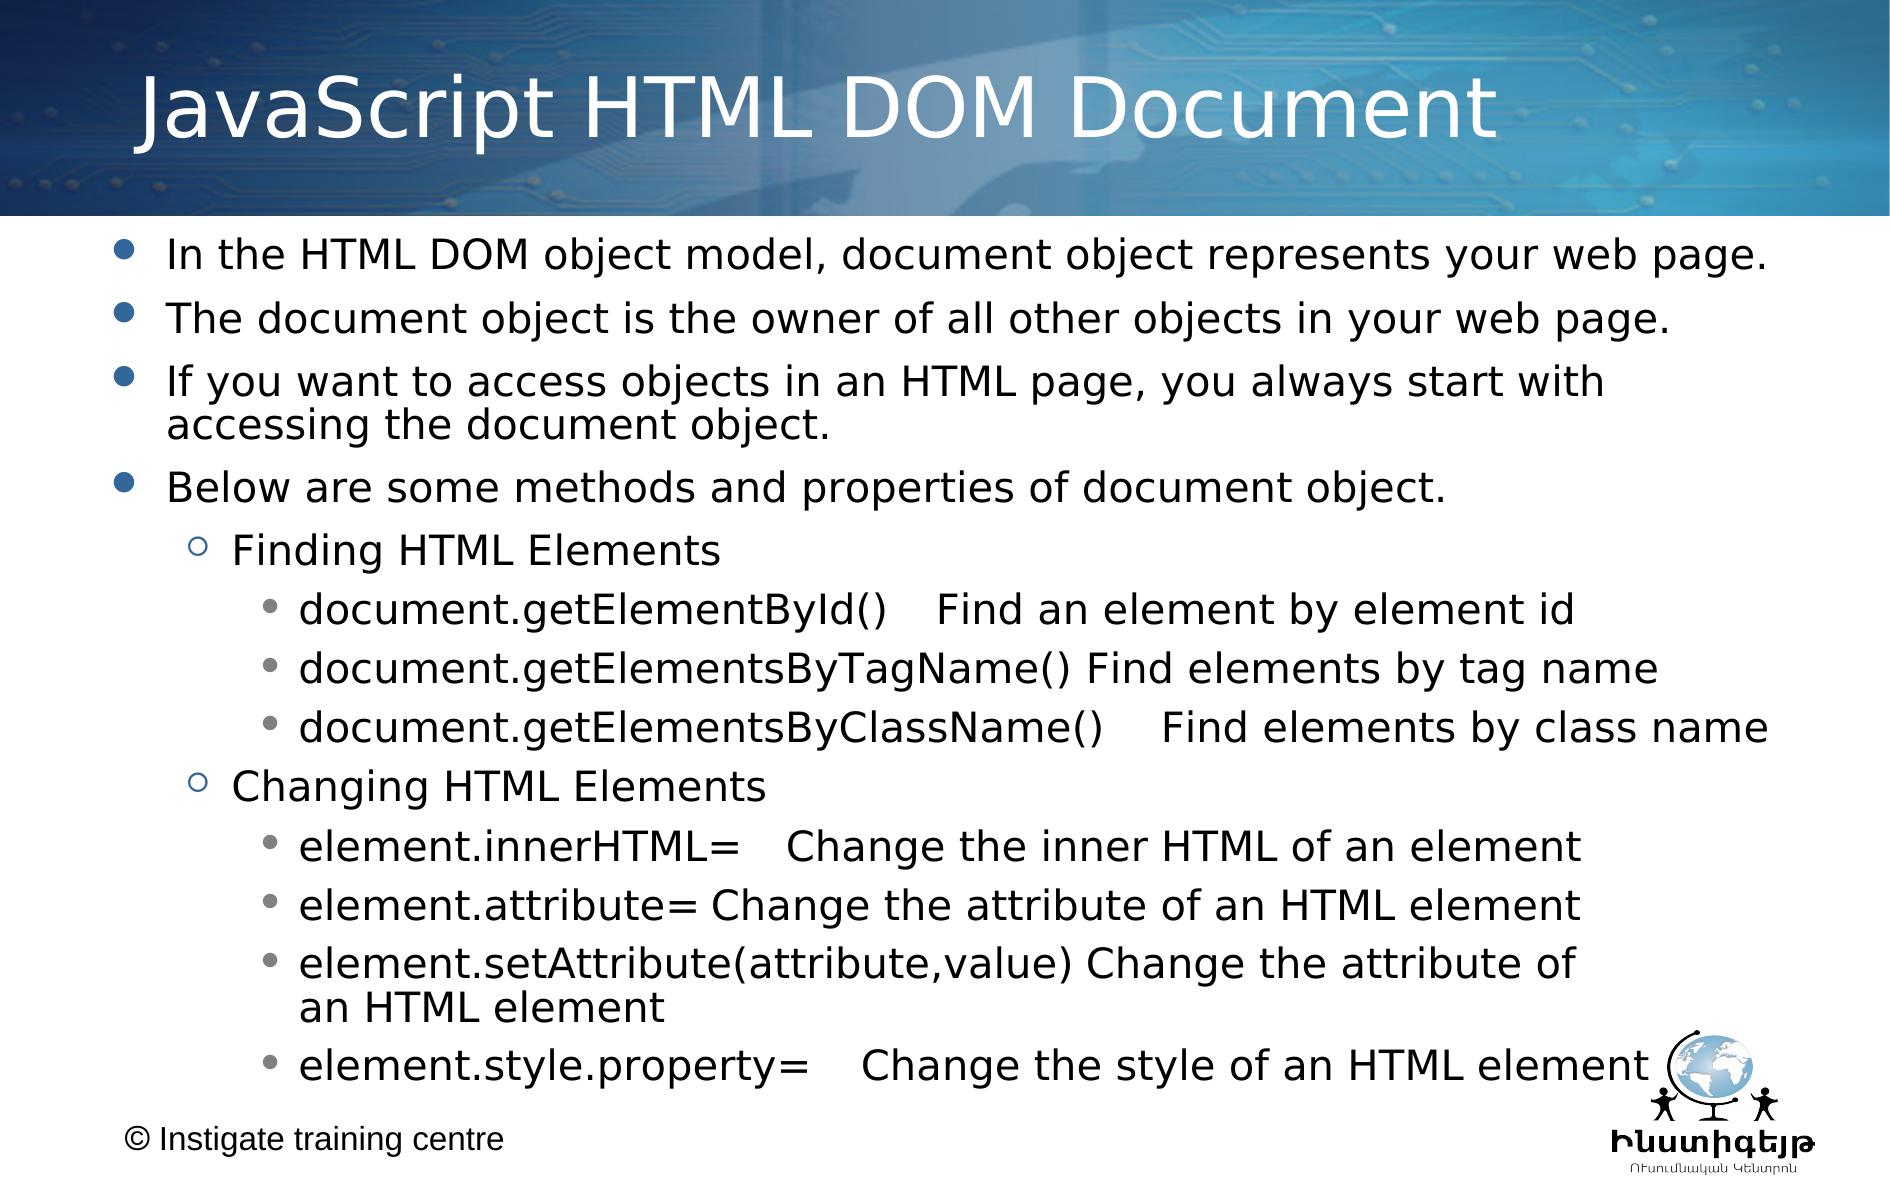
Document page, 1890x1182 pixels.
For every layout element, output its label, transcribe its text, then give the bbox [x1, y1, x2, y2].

list In the HTML DOM object model, document object represents your web page. The document object is the owner of all other objects in your web page. If you want to access objects in an HTML page, you always start with accessing the document object. Below are some methods and properties of document object. Finding HTML Elements document.getElementById() Find an element by element id document.getElementsByTagName() Find elements by tag name document.getElementsByClassName() Find elements by class name Changing HTML Elements element.innerHTML= Change the inner HTML of an element element.attribute= Change the attribute of an HTML element element.setAttribute(attribute,value) Change the attribute of an HTML element element.style.property= Change the style of an HTML element [110, 235, 1801, 263]
picture [0, 0, 1890, 216]
picture [1612, 1030, 1815, 1175]
